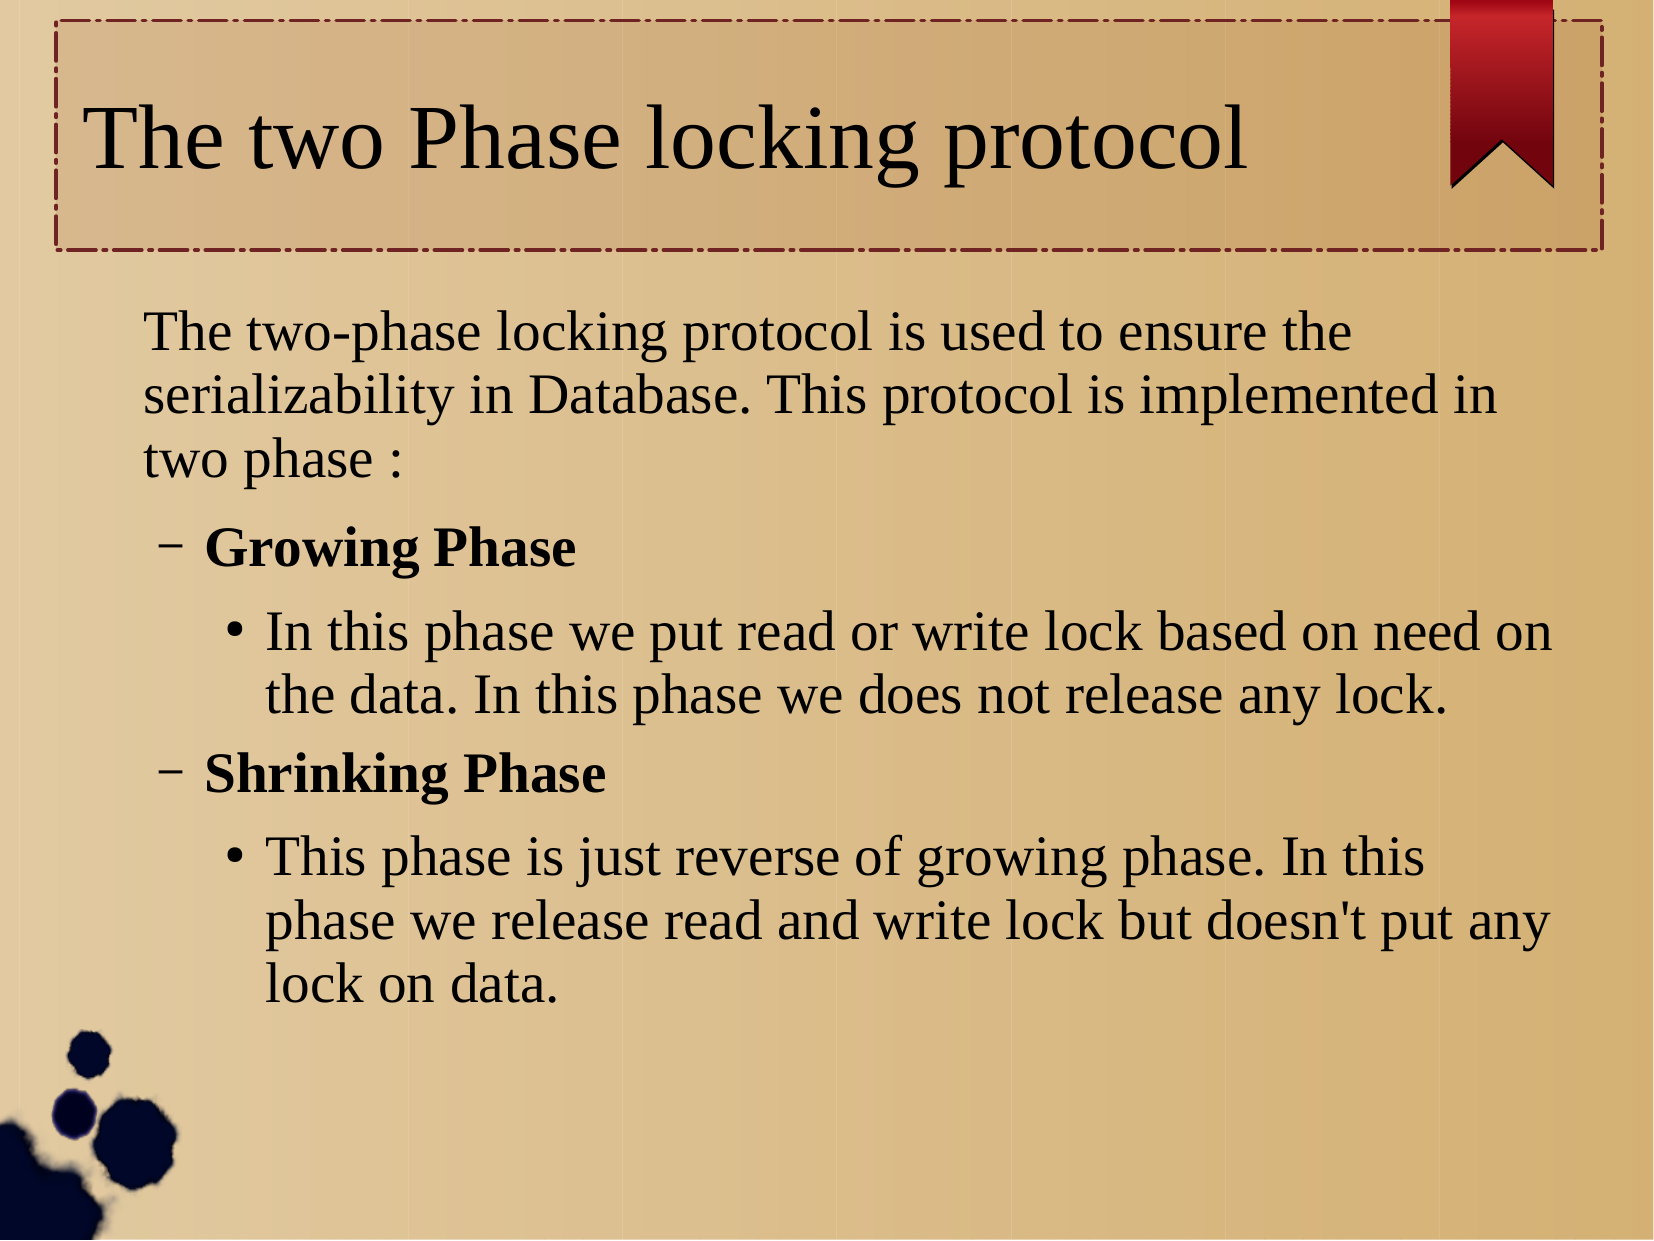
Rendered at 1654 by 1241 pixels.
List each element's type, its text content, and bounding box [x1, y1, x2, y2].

list The two-phase locking protocol is used to ensure the serializability in Database. This protocol is implemented in two phase : Growing Phase In this phase we put read or write lock based on need on the data. In this phase we does not release any lock. Shrinking Phase This phase is just reverse of growing phase. In this phase we release read and write lock but doesn't put any lock on data. [82, 299, 1571, 1019]
title The two Phase locking protocol [82, 47, 1412, 229]
